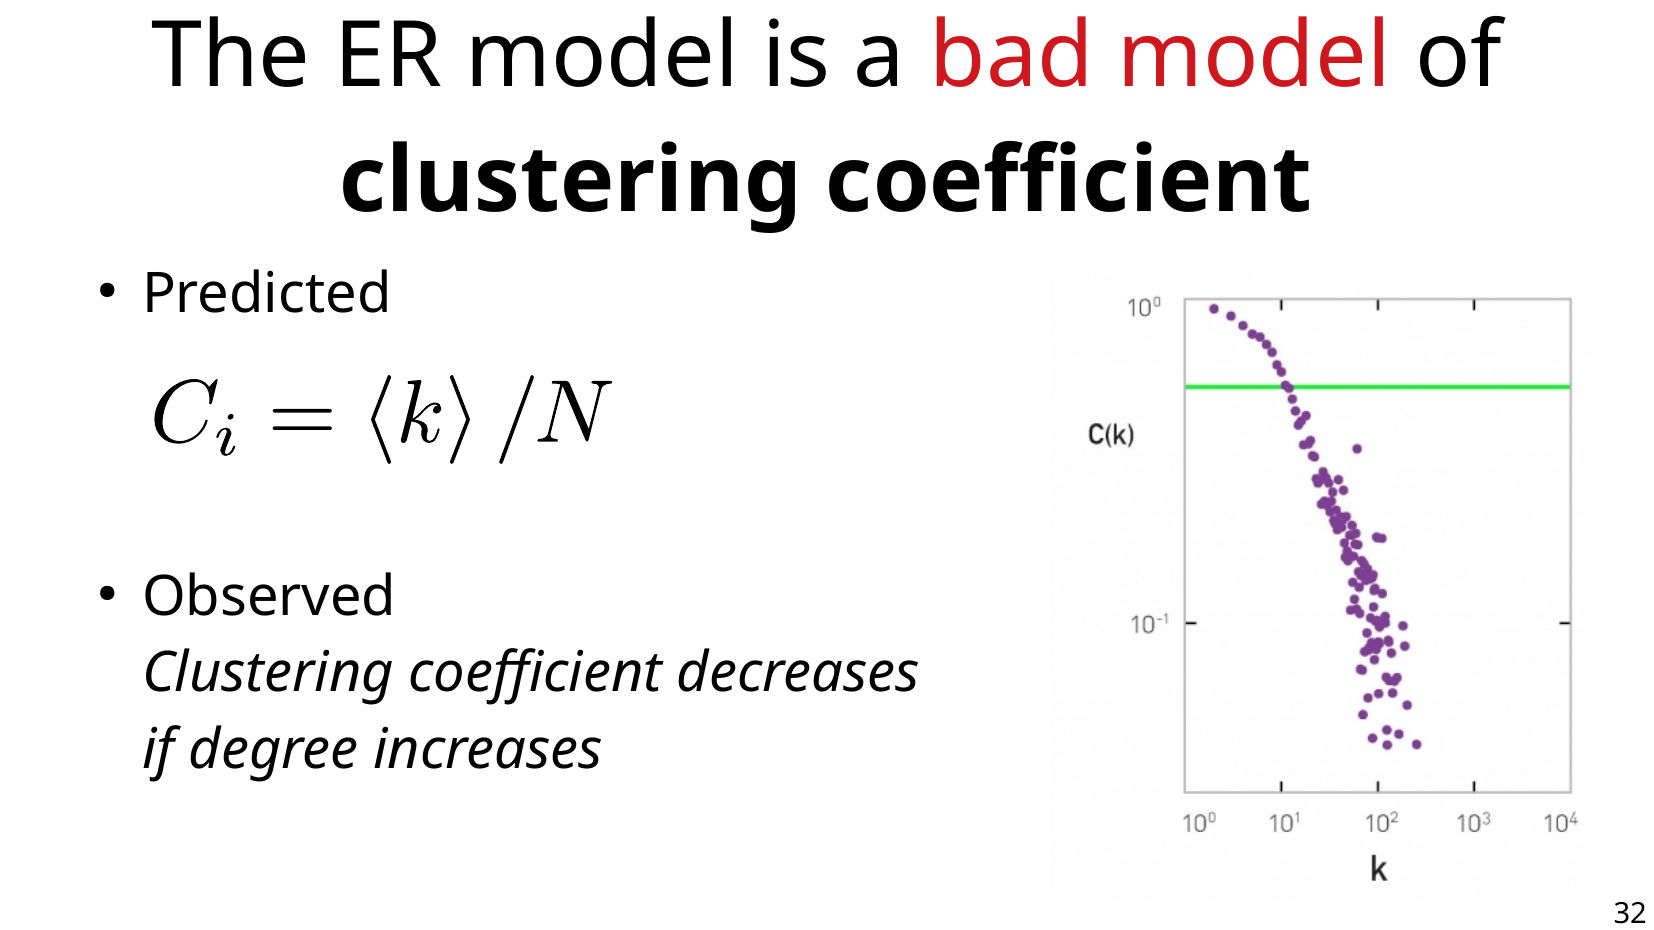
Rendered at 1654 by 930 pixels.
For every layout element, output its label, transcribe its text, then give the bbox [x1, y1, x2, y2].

text_box [150, 375, 616, 464]
picture [1050, 273, 1593, 900]
list Predicted Observed Clustering coefficient decreases if degree increases [82, 252, 1571, 793]
title The ER model is a bad model of clustering coefficient [82, 1, 1571, 225]
